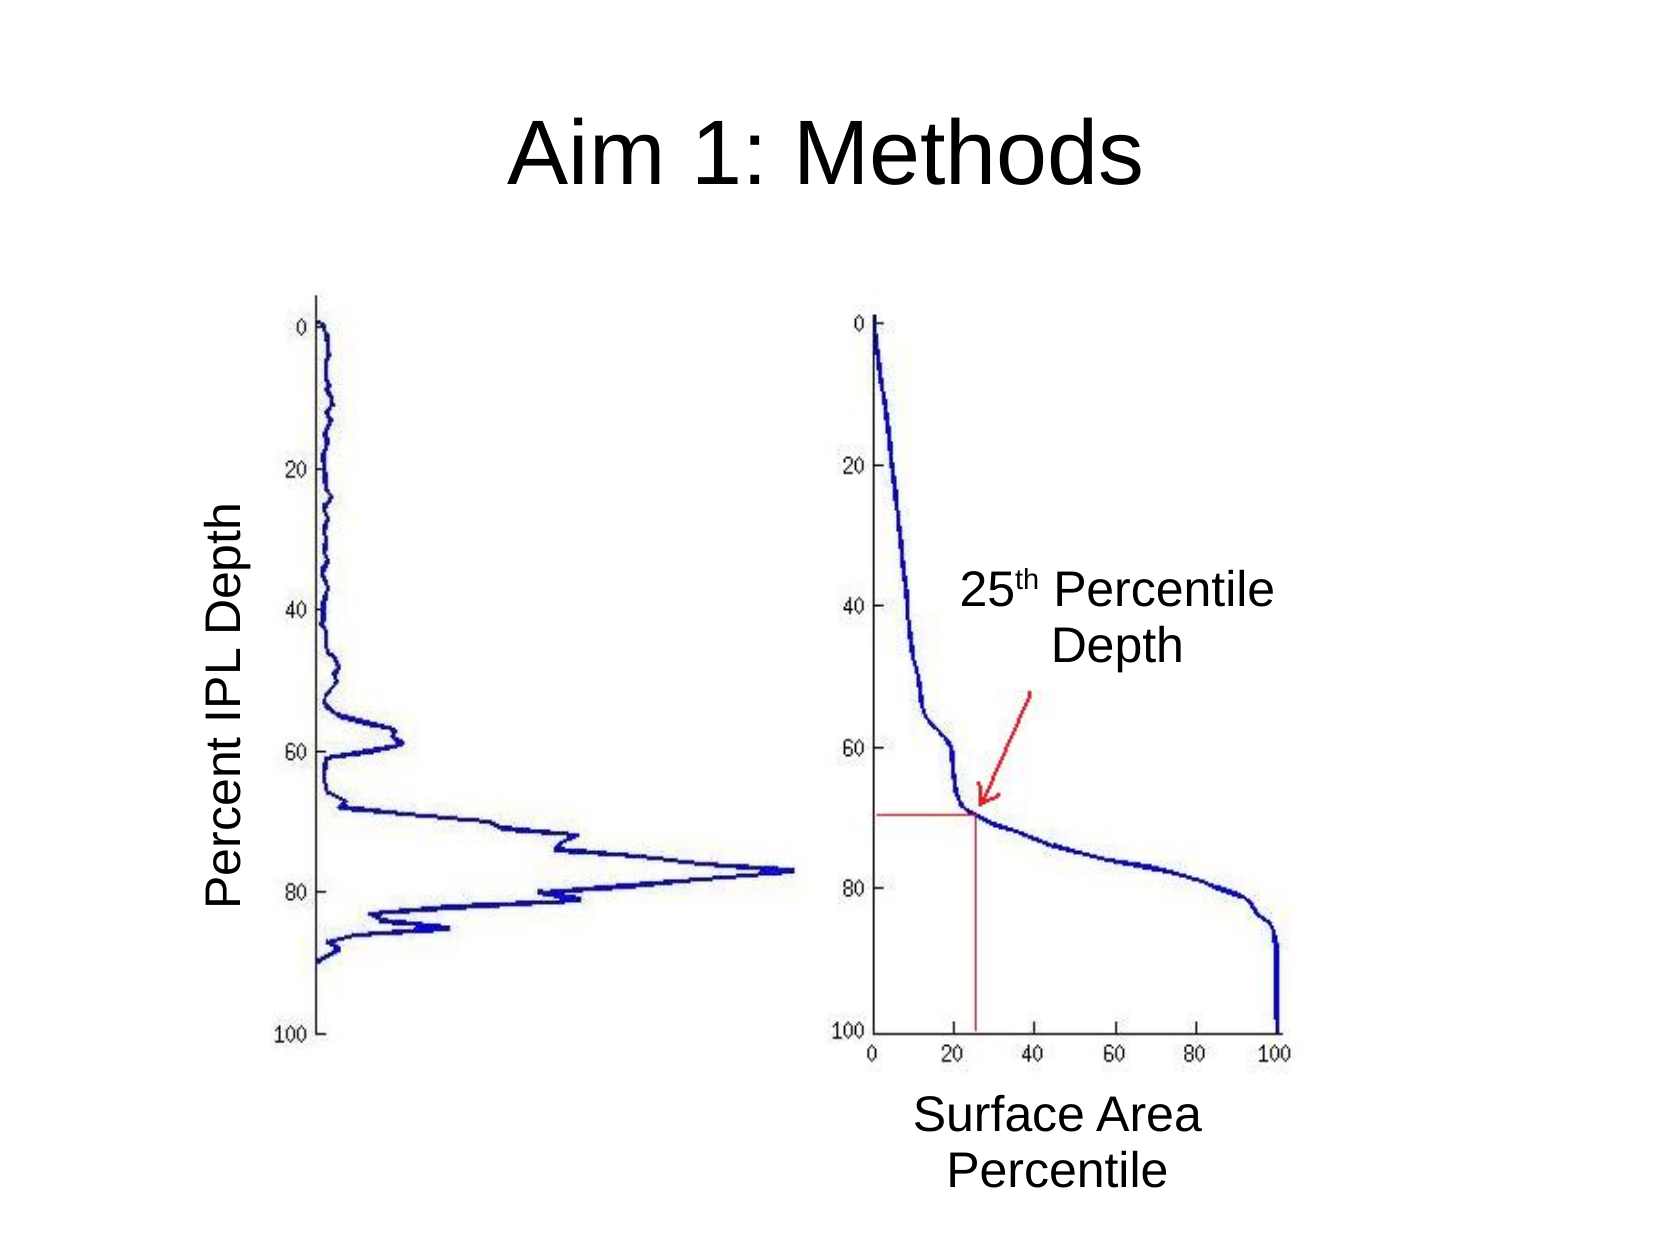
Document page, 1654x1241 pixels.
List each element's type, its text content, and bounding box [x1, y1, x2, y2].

picture [270, 290, 1327, 1096]
title Aim 1: Methods [82, 49, 1571, 257]
list 25th Percentile Depth [945, 561, 1291, 676]
list Percent IPL Depth [195, 480, 265, 910]
list Surface Area Percentile [885, 1086, 1231, 1198]
